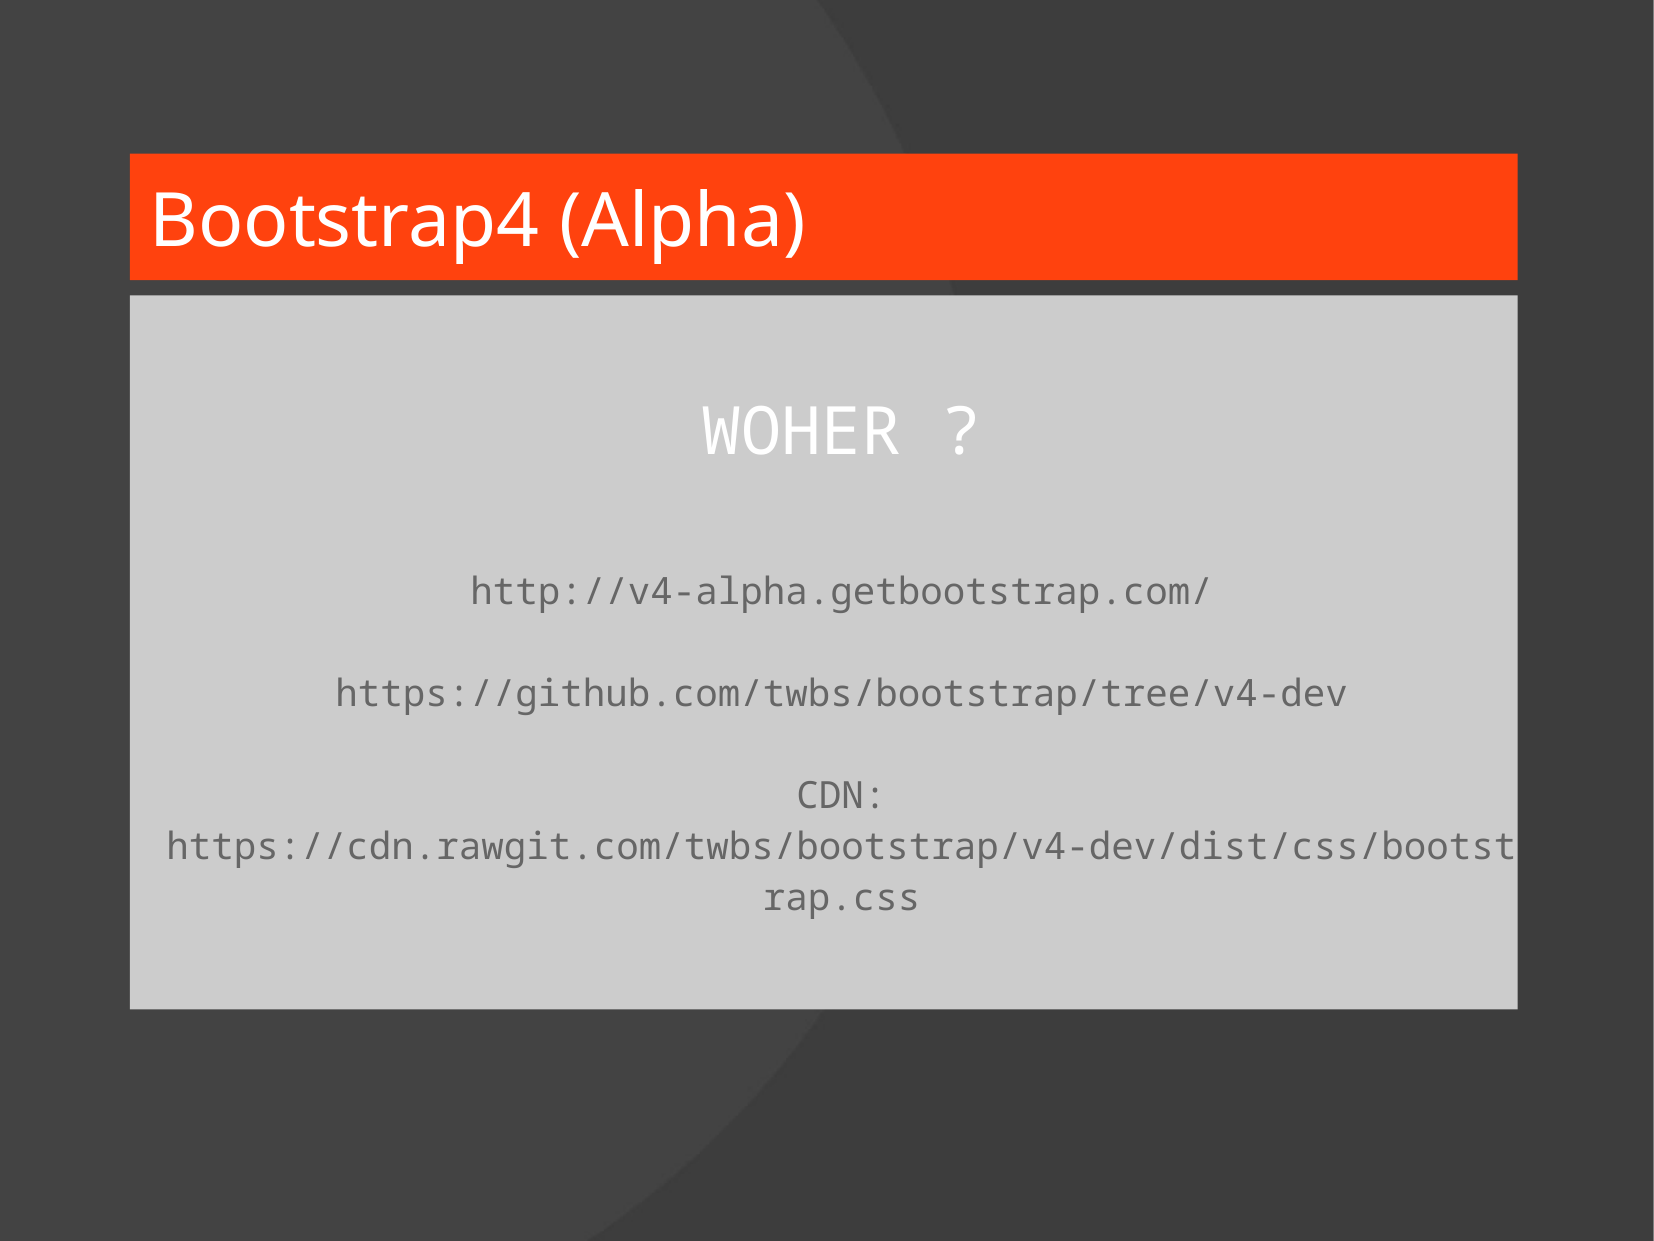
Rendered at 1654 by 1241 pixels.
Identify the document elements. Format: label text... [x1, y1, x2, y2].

title Bootstrap4 (Alpha) [129, 153, 1518, 281]
subtitle WOHER ? http://v4-alpha.getbootstrap.com/ https://github.com/twbs/bootstrap/tree/v4-dev CDN: https://cdn.rawgit.com/twbs/bootstrap/v4-dev/dist/css/bootstrap.css [129, 295, 1518, 1010]
picture [0, 0, 1654, 1241]
